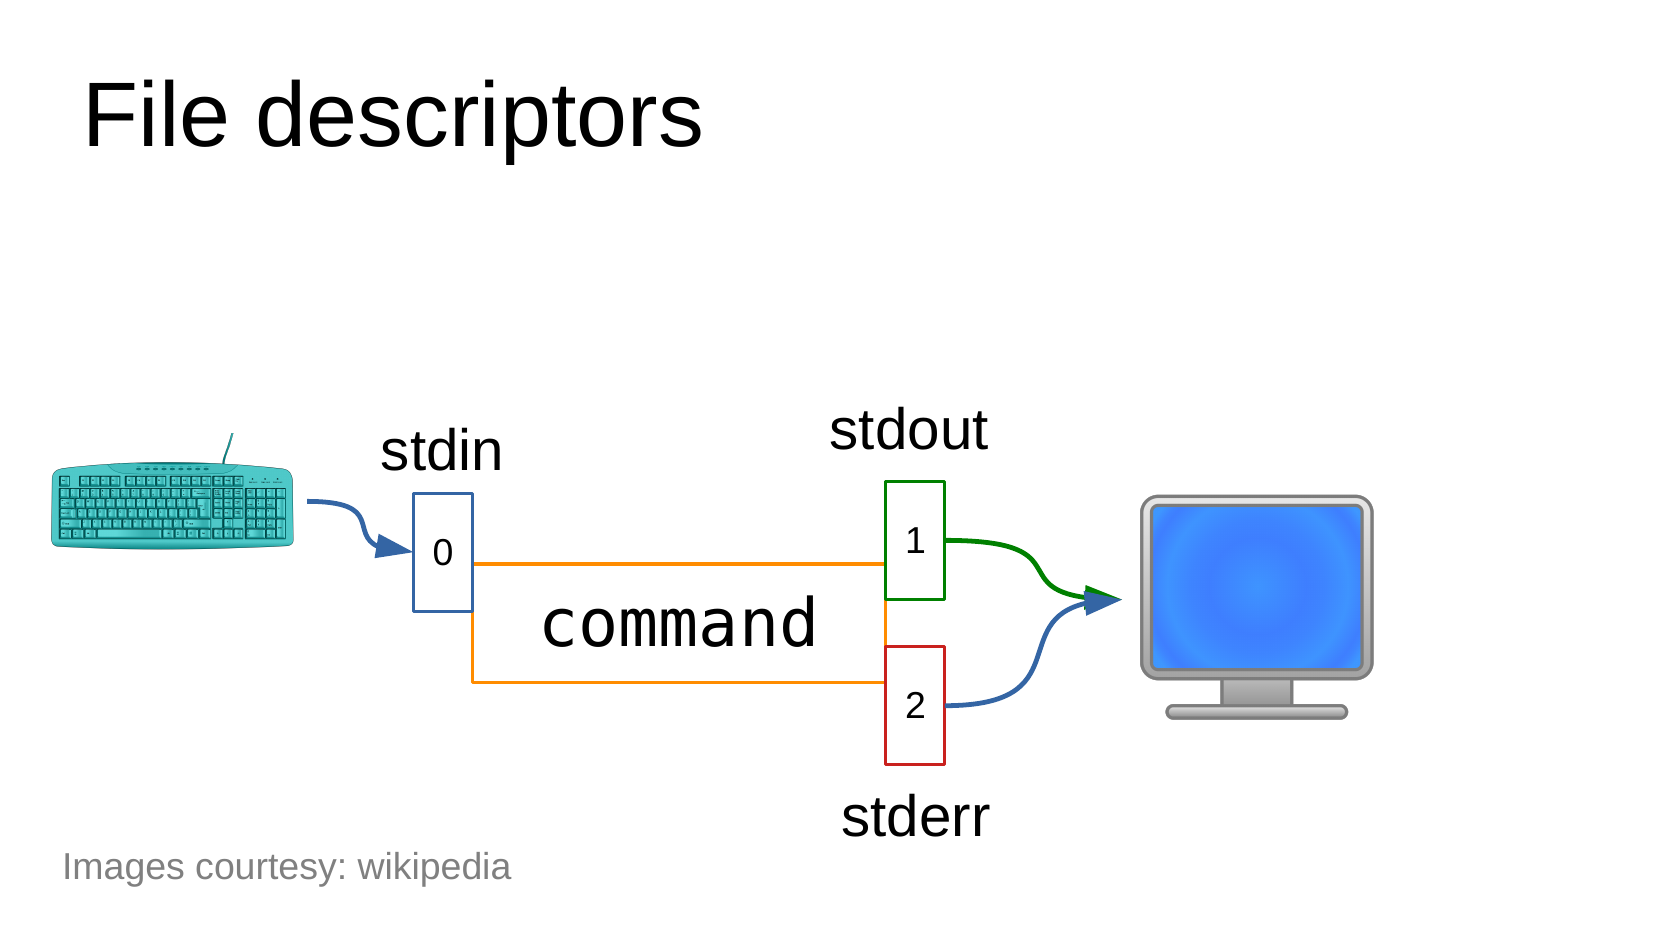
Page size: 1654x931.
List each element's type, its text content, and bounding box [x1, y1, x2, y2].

text_box command [472, 563, 886, 683]
title File descriptors [82, 37, 1571, 193]
text_box 2 [885, 646, 945, 765]
text_box 0 [413, 493, 473, 612]
text_box stdin [366, 410, 626, 491]
text_box stderr [826, 776, 1087, 857]
picture [36, 433, 308, 569]
picture [1122, 478, 1394, 721]
text_box 1 [885, 481, 945, 600]
text_box Images courtesy: wikipedia [47, 838, 1040, 896]
text_box stdout [814, 389, 1075, 470]
